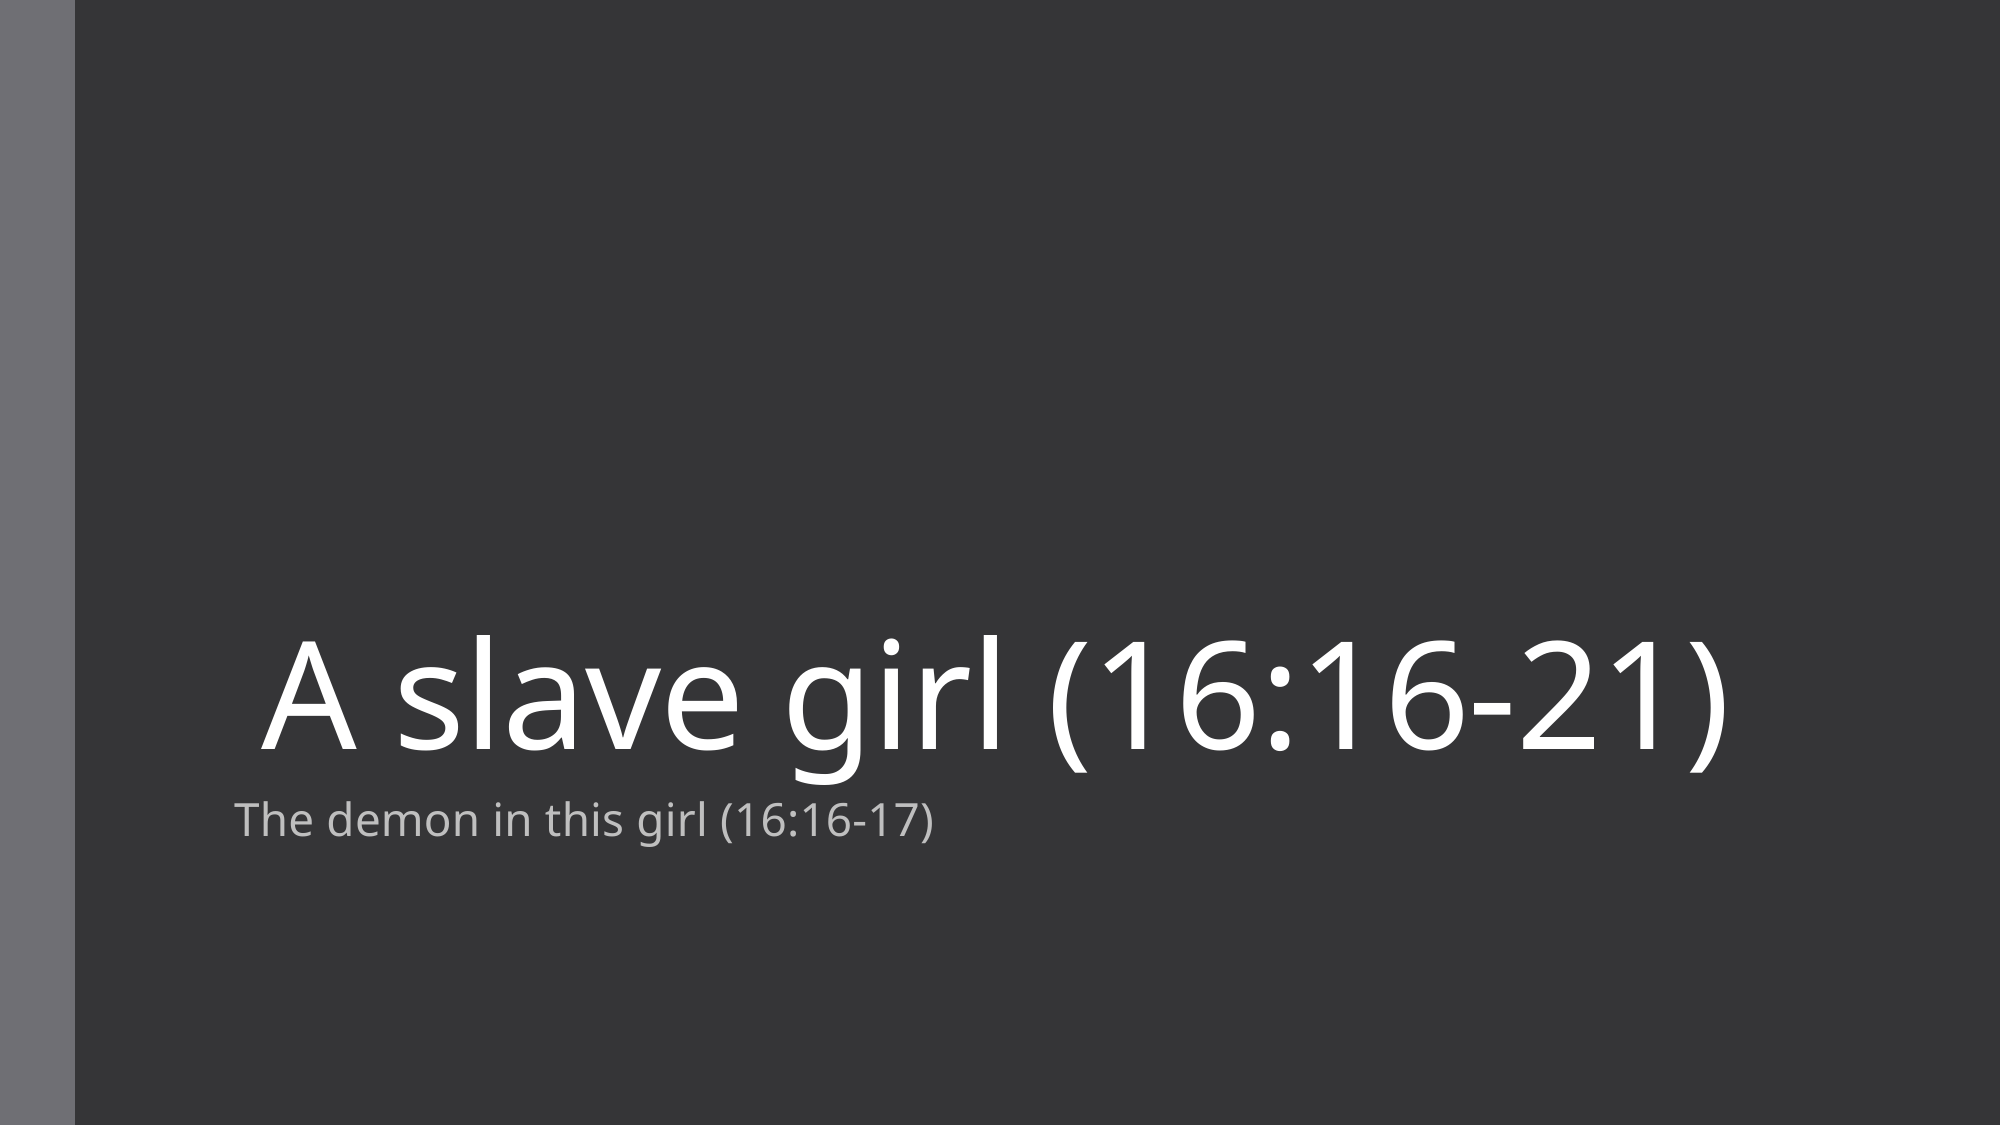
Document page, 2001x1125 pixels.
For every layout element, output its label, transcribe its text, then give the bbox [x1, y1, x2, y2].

title A slave girl (16:16-21) [206, 124, 1752, 787]
subtitle The demon in this girl (16:16-17) [206, 787, 1752, 1066]
